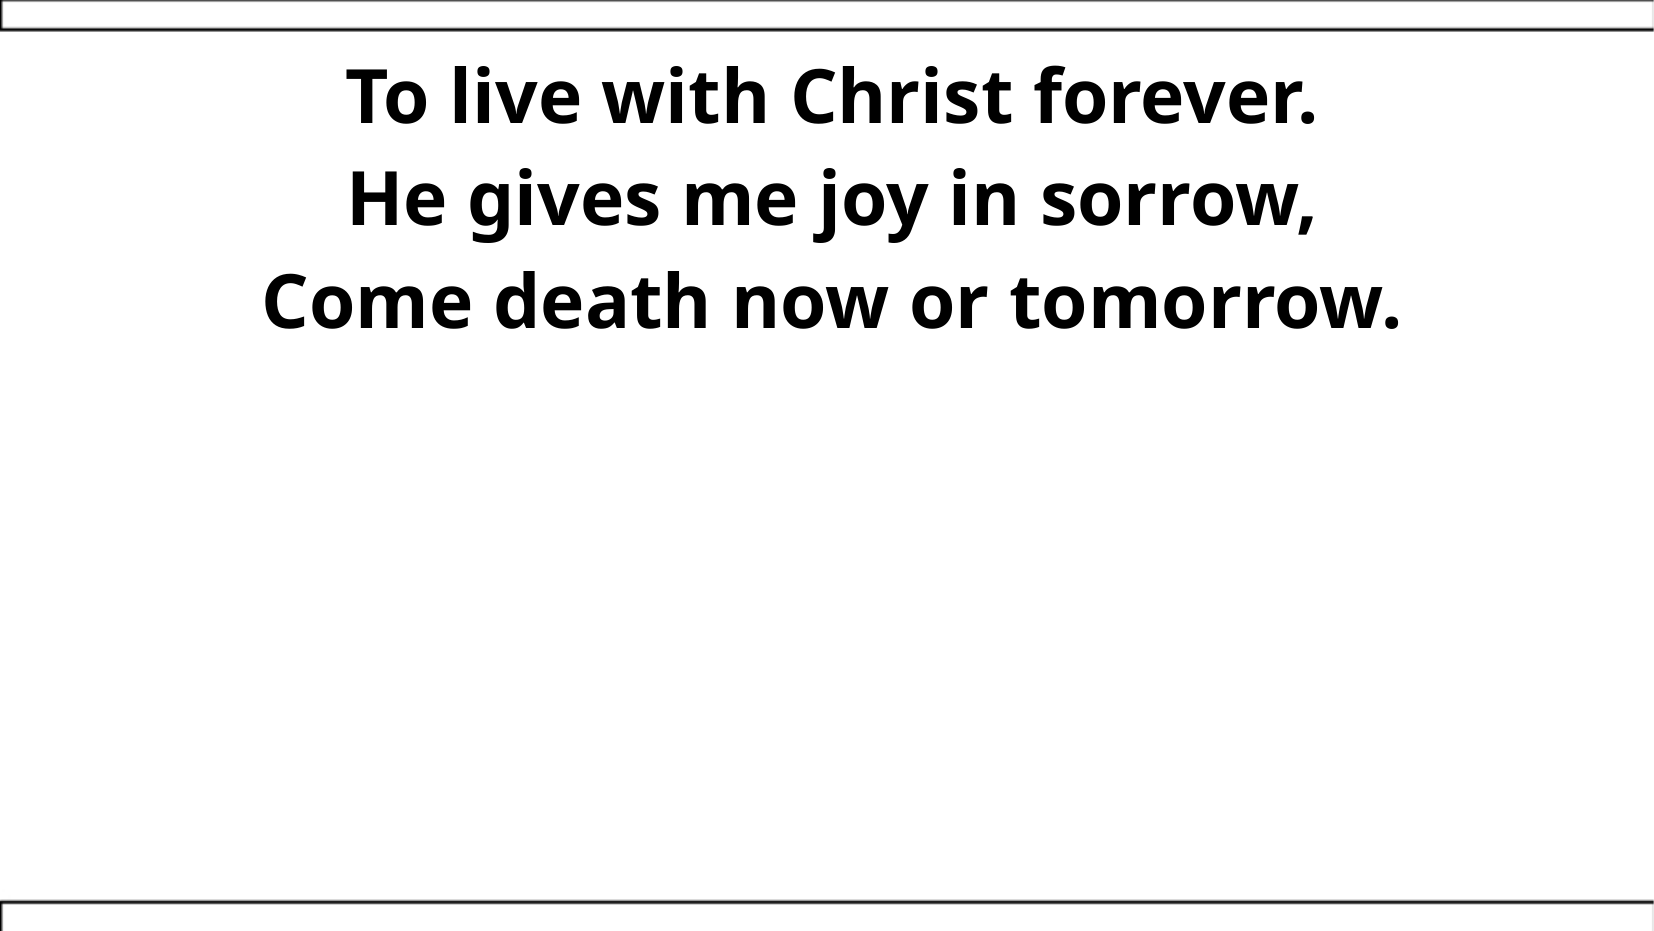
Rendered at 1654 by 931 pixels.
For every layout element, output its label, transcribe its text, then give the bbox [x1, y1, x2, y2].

picture [0, 0, 1654, 931]
text_box To live with Christ forever. He gives me joy in sorrow, Come death now or tomorrow. [105, 35, 1561, 451]
